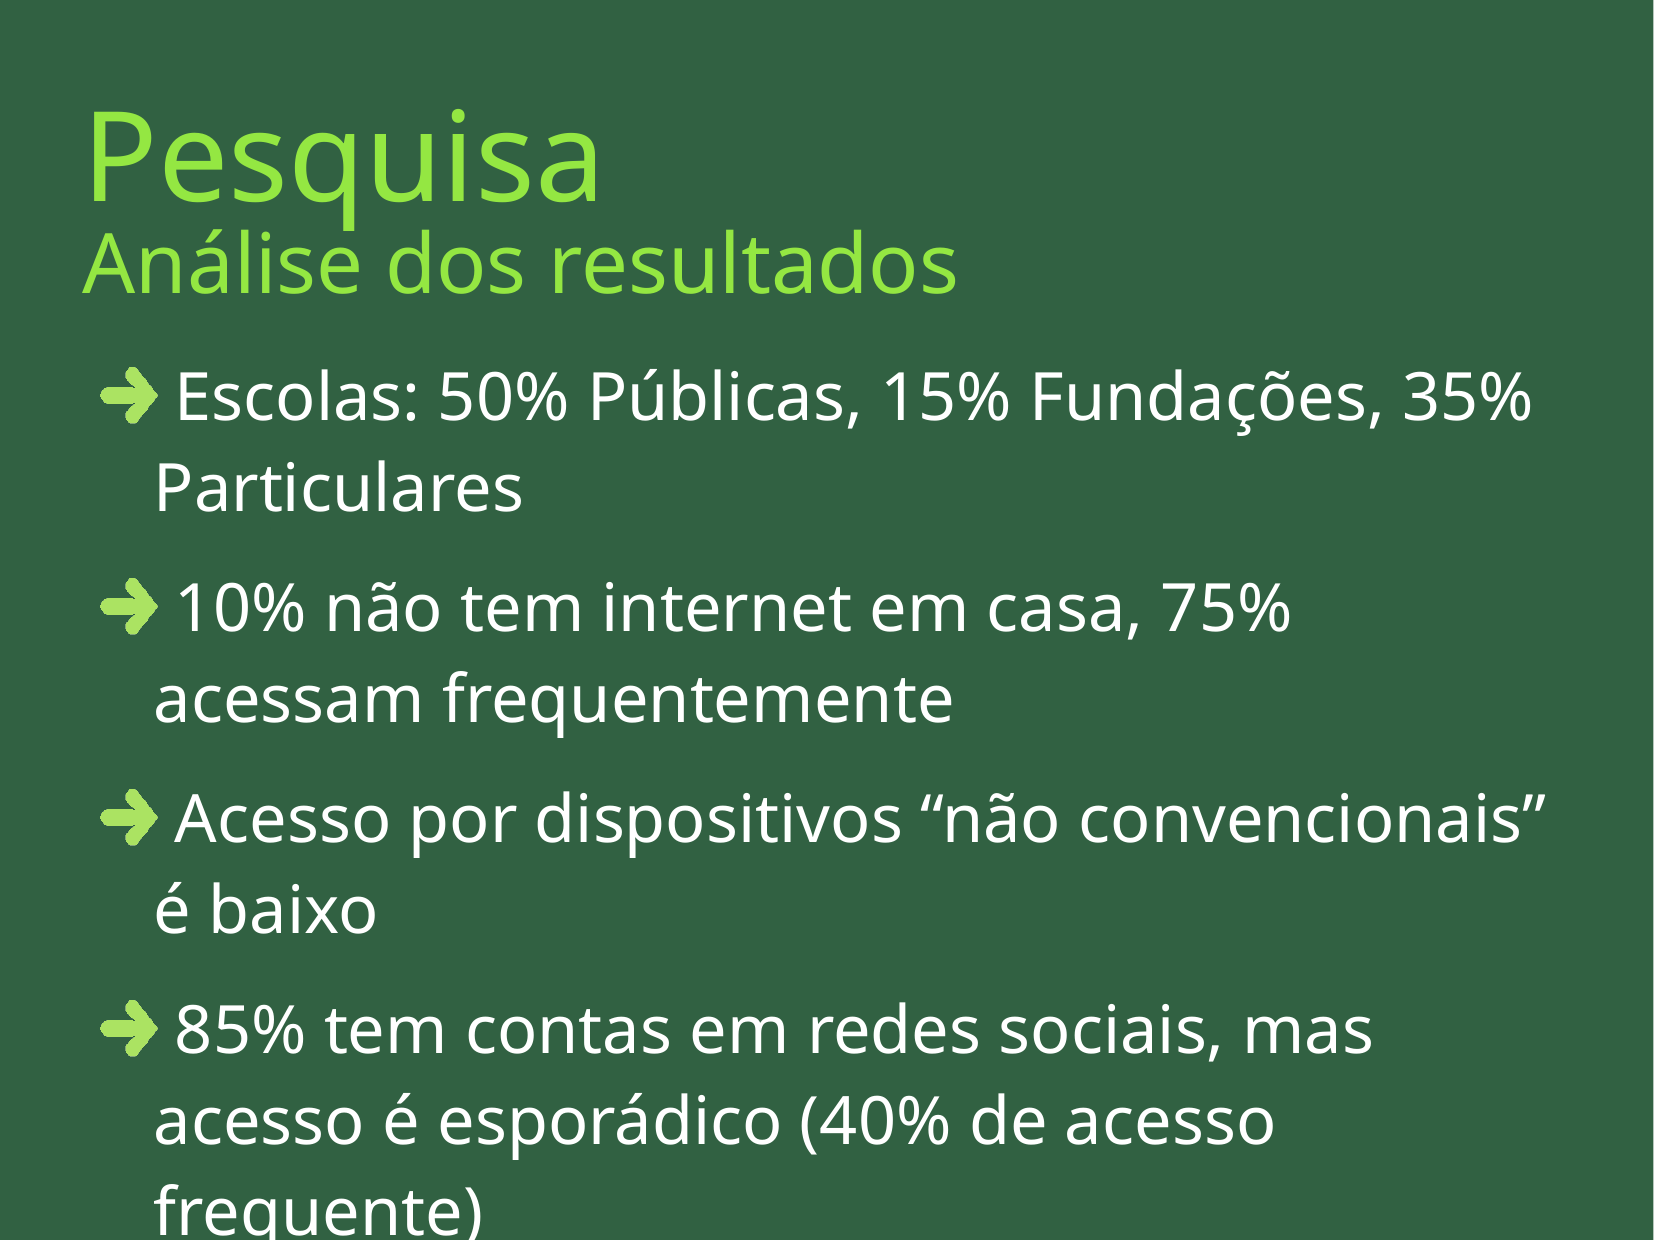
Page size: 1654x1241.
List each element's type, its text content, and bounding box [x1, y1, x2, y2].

title Análise dos resultados [82, 183, 1571, 340]
title Pesquisa [82, 49, 1571, 183]
list Escolas: 50% Públicas, 15% Fundações, 35% Particulares 10% não tem internet em casa, 75% acessam frequentemente Acesso por dispositivos “não convencionais” é baixo 85% tem contas em redes sociais, mas acesso é esporádico (40% de acesso frequente) [82, 349, 1571, 1139]
